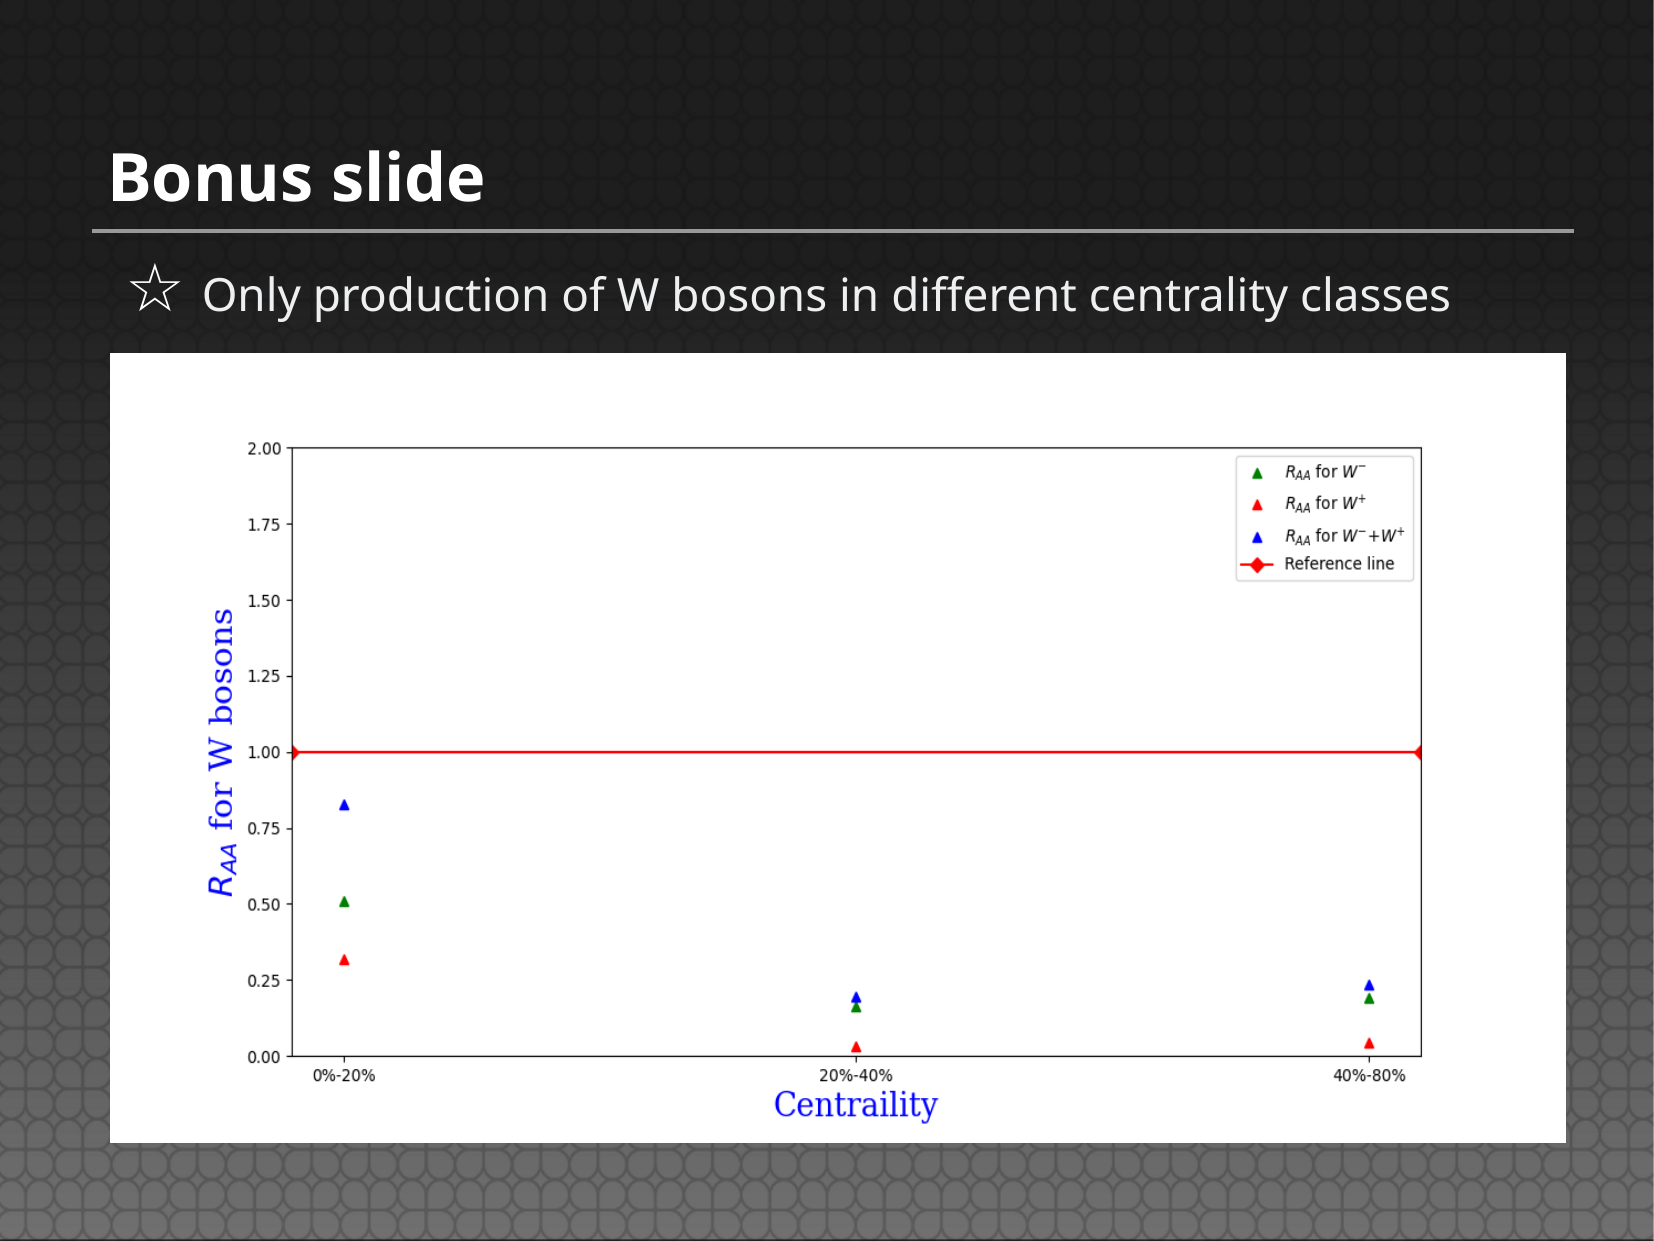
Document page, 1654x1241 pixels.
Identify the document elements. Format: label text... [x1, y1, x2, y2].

text_box ☆ Only production of W bosons in different centrality classes [110, 233, 1545, 359]
picture [0, 0, 1654, 1241]
title Bonus slide [107, 107, 567, 244]
